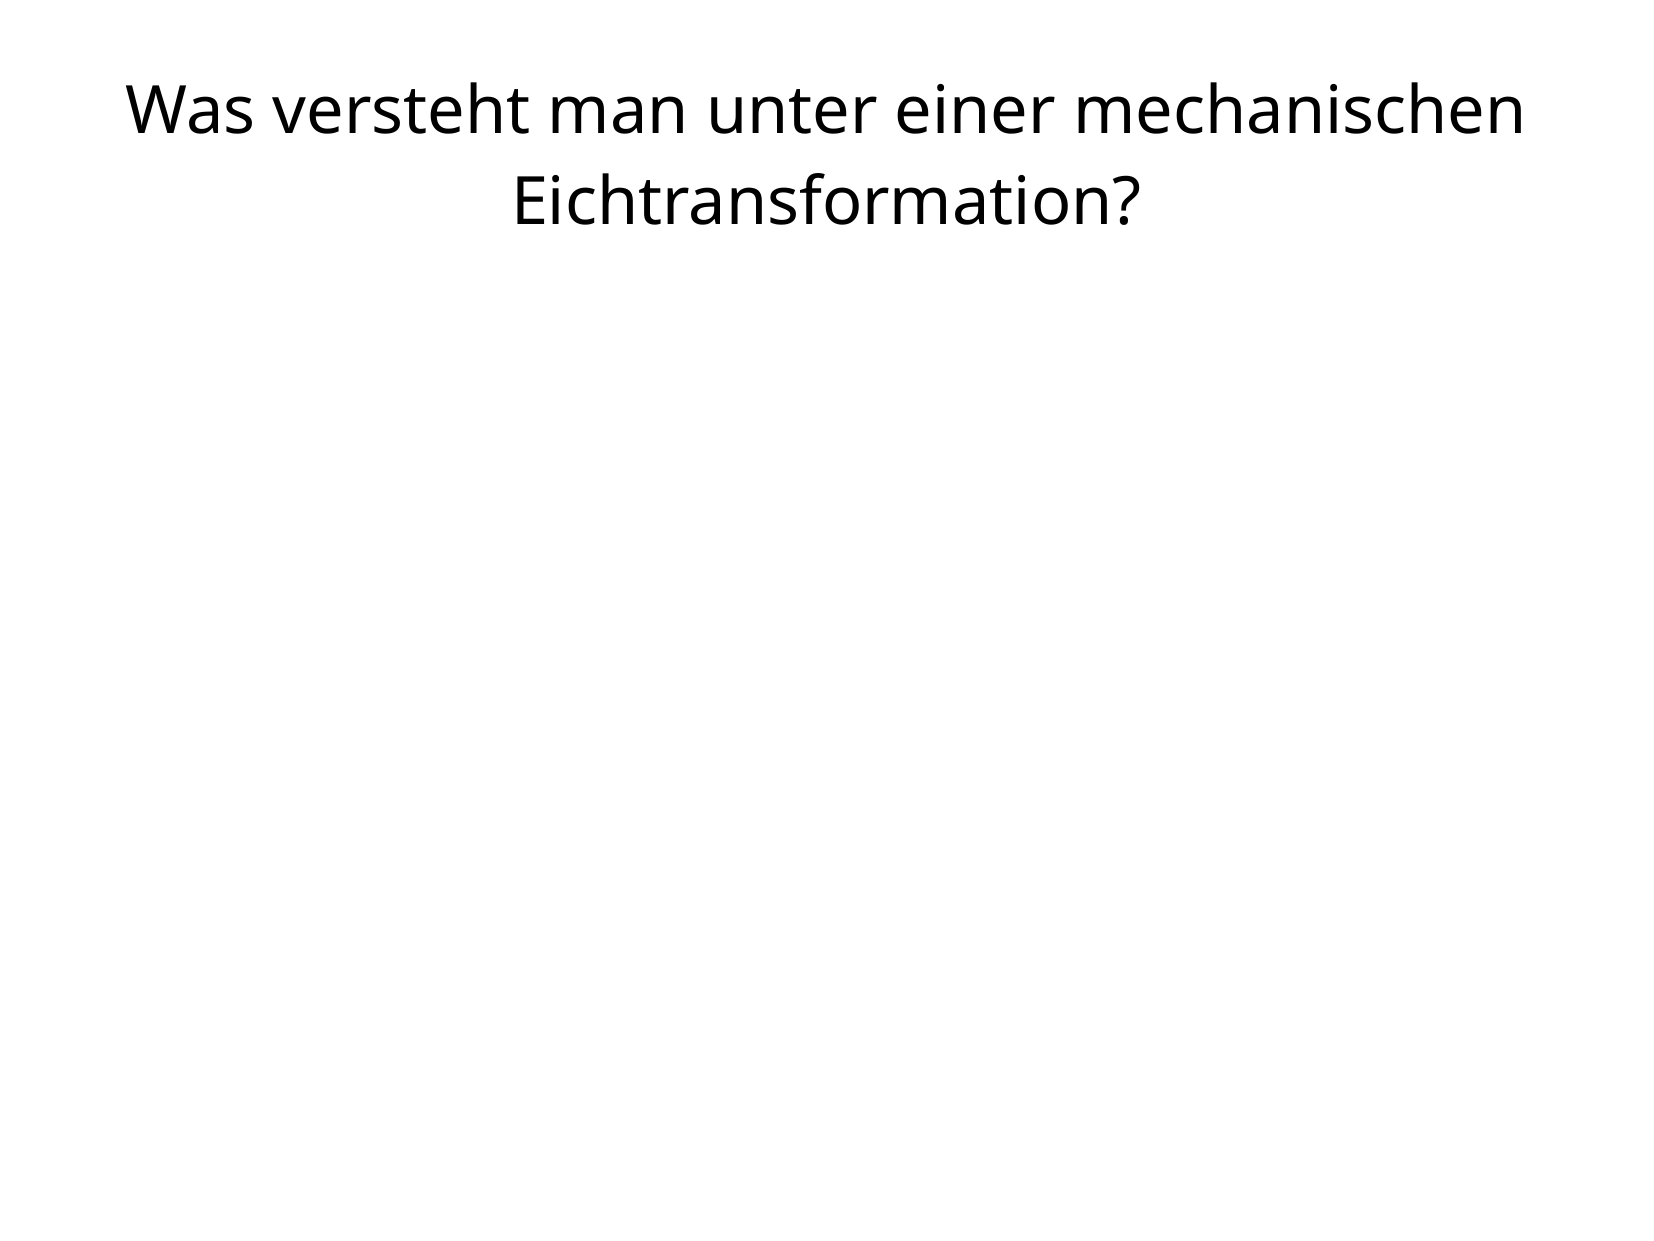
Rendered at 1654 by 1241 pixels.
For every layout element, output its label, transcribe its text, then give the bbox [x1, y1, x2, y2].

title Was versteht man unter einer mechanischen Eichtransformation? [82, 49, 1571, 257]
